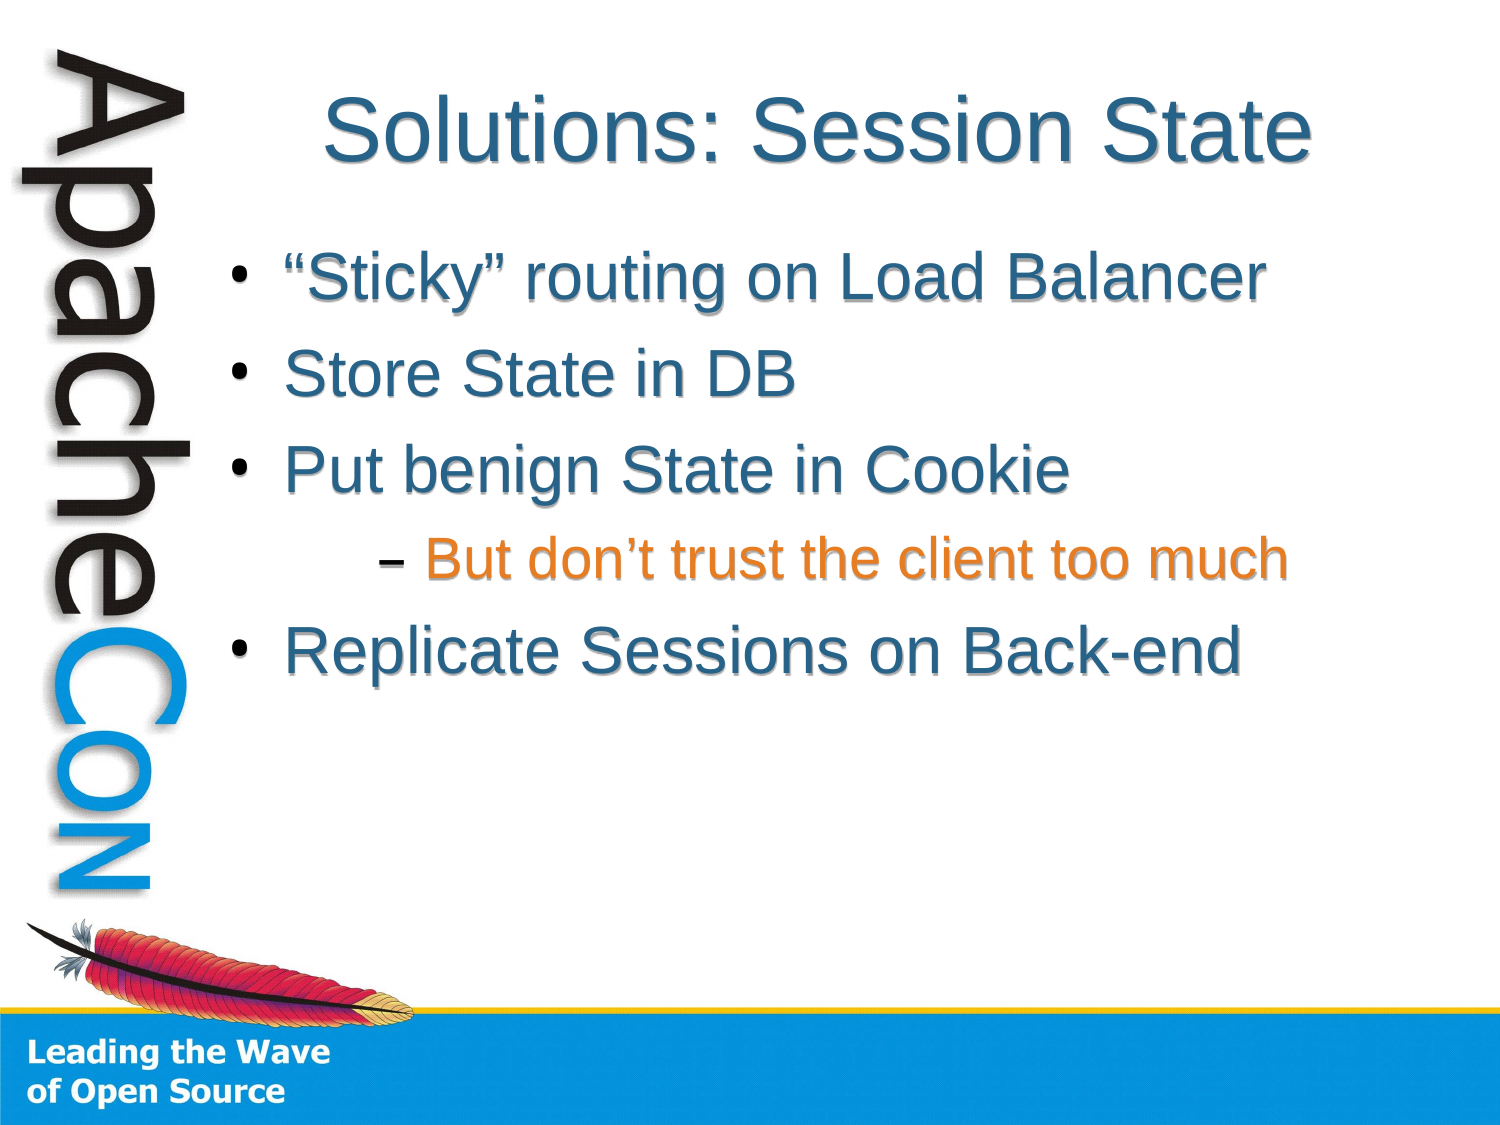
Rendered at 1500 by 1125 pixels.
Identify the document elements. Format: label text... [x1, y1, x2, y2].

list “Sticky” routing on Load Balancer Store State in DB Put benign State in Cookie But don’t trust the client too much Replicate Sessions on Back-end [212, 224, 1426, 913]
title Solutions: Session State [212, 62, 1426, 188]
